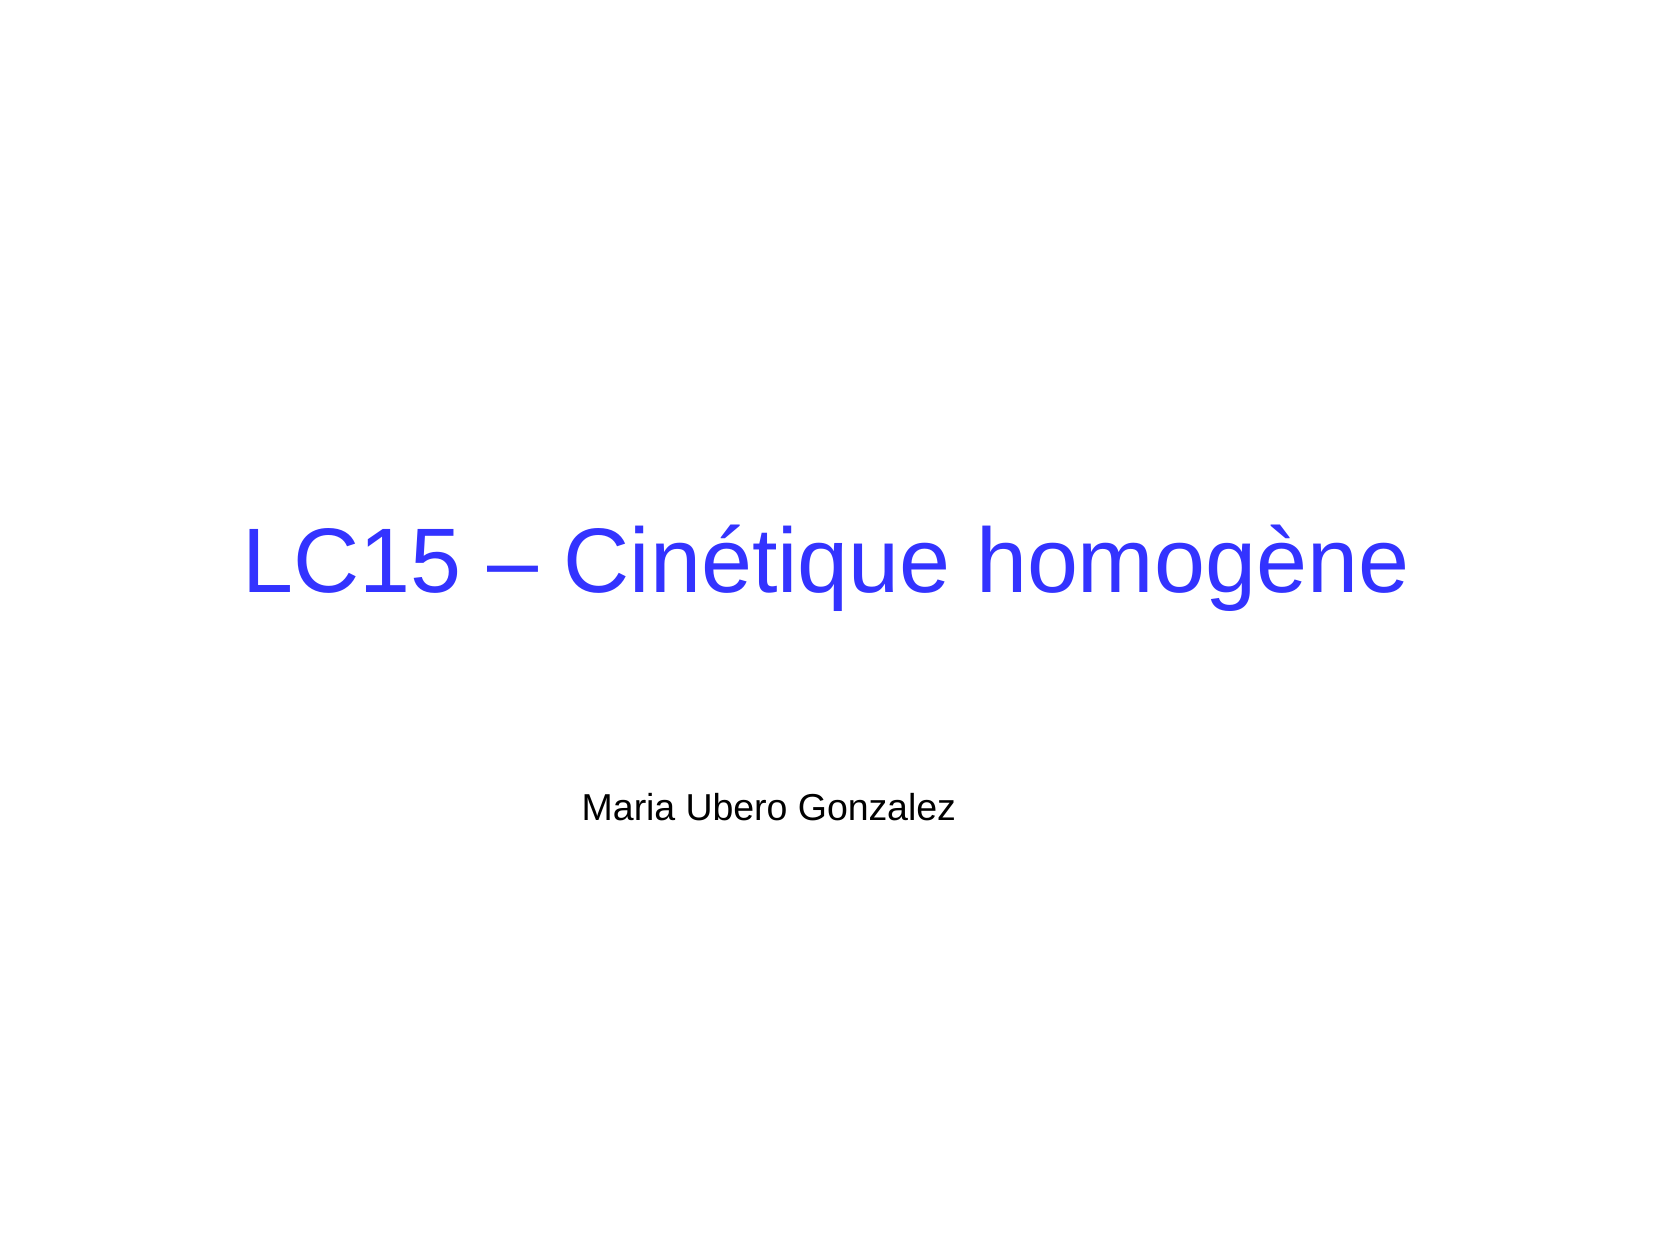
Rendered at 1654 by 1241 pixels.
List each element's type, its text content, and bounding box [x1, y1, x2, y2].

text_box Maria Ubero Gonzalez [566, 779, 1099, 837]
title LC15 – Cinétique homogène [82, 456, 1571, 664]
